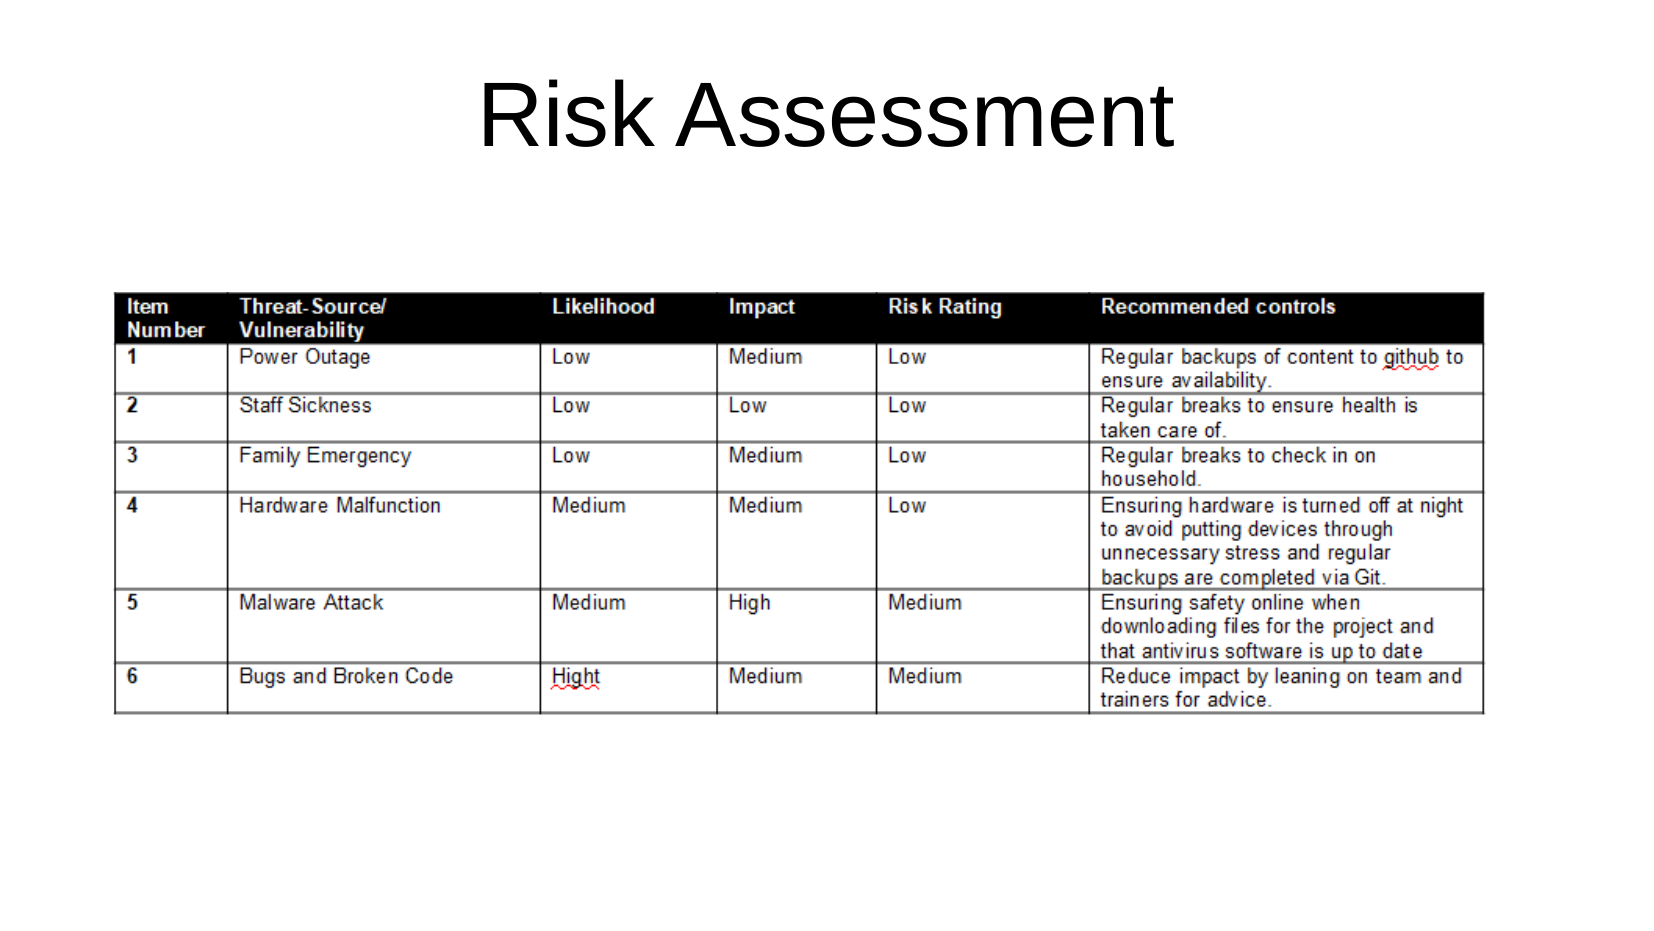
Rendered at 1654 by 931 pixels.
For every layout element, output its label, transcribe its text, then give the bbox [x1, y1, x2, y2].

picture [113, 292, 1489, 721]
title Risk Assessment [82, 37, 1571, 193]
